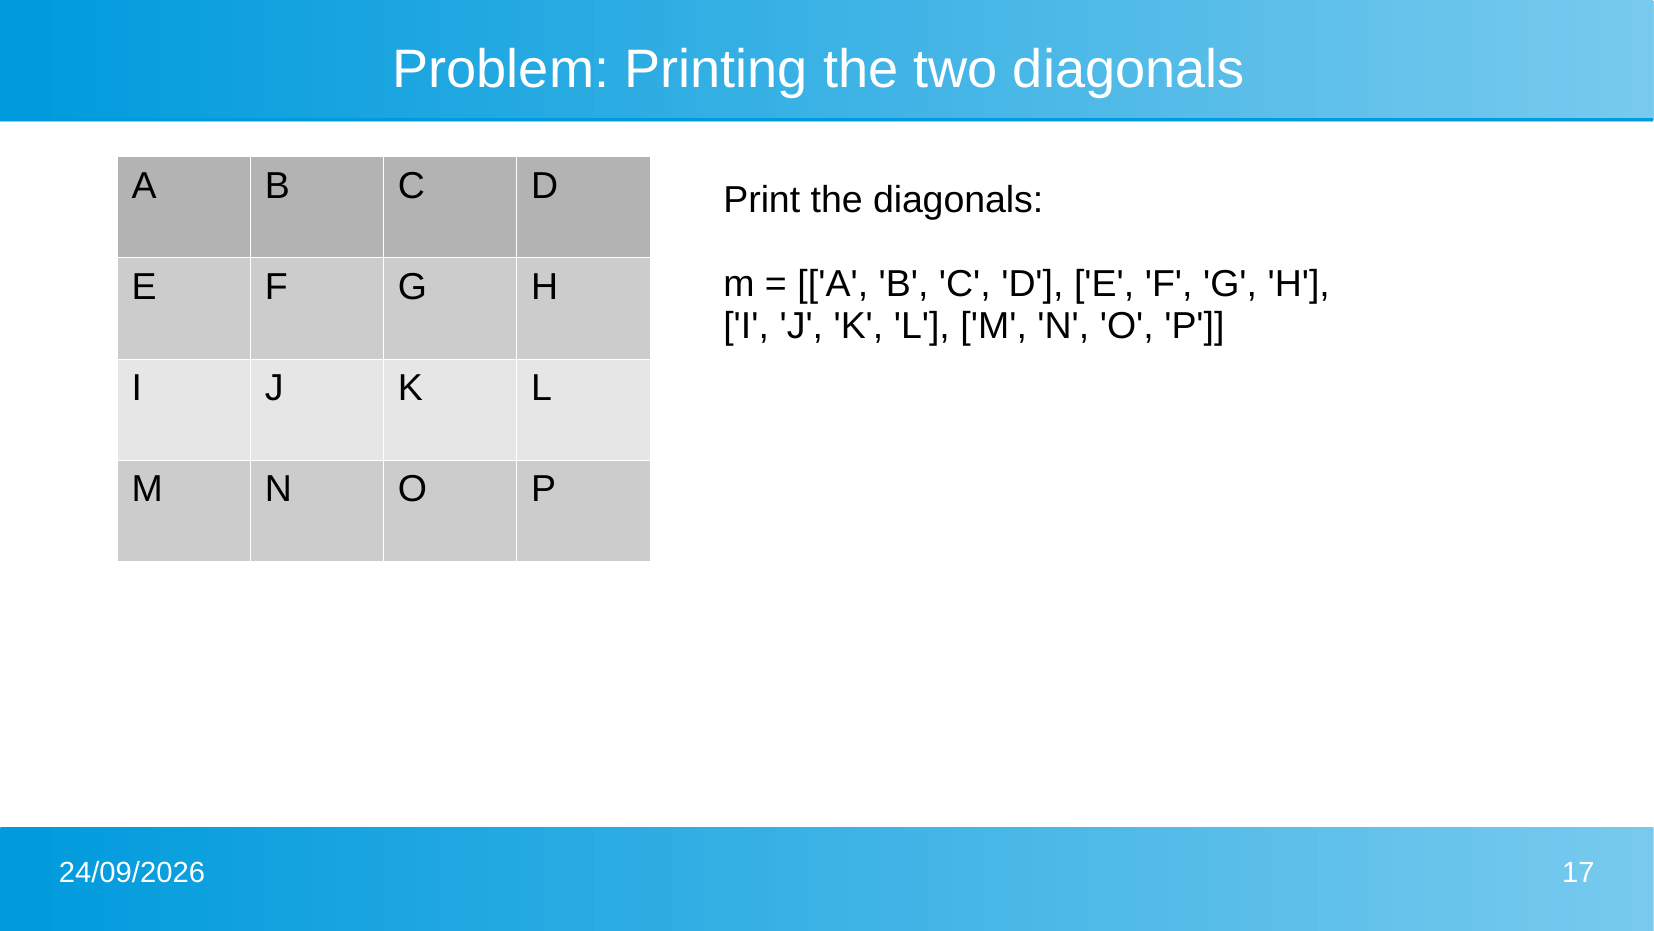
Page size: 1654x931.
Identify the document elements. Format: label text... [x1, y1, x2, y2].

table_cell I [118, 360, 250, 460]
table_cell H [517, 258, 650, 359]
table_header C [384, 157, 516, 257]
table_cell F [251, 258, 383, 359]
text_box Print the diagonals: m = [['A', 'B', 'C', 'D'], ['E', 'F', 'G', 'H'], ['I', 'J', 'K', 'L'], ['M', 'N', 'O', 'P']] [708, 171, 1565, 355]
table_cell E [118, 258, 250, 359]
table_cell N [251, 461, 383, 561]
table_cell O [384, 461, 516, 561]
table_header D [517, 157, 650, 257]
table_header A [118, 157, 250, 257]
table_cell P [517, 461, 650, 561]
table_cell M [118, 461, 250, 561]
table_cell J [251, 360, 383, 460]
title Problem: Printing the two diagonals [59, 29, 1595, 108]
table_header B [251, 157, 383, 257]
table_cell K [384, 360, 516, 460]
table_cell G [384, 258, 516, 359]
table_cell L [517, 360, 650, 460]
